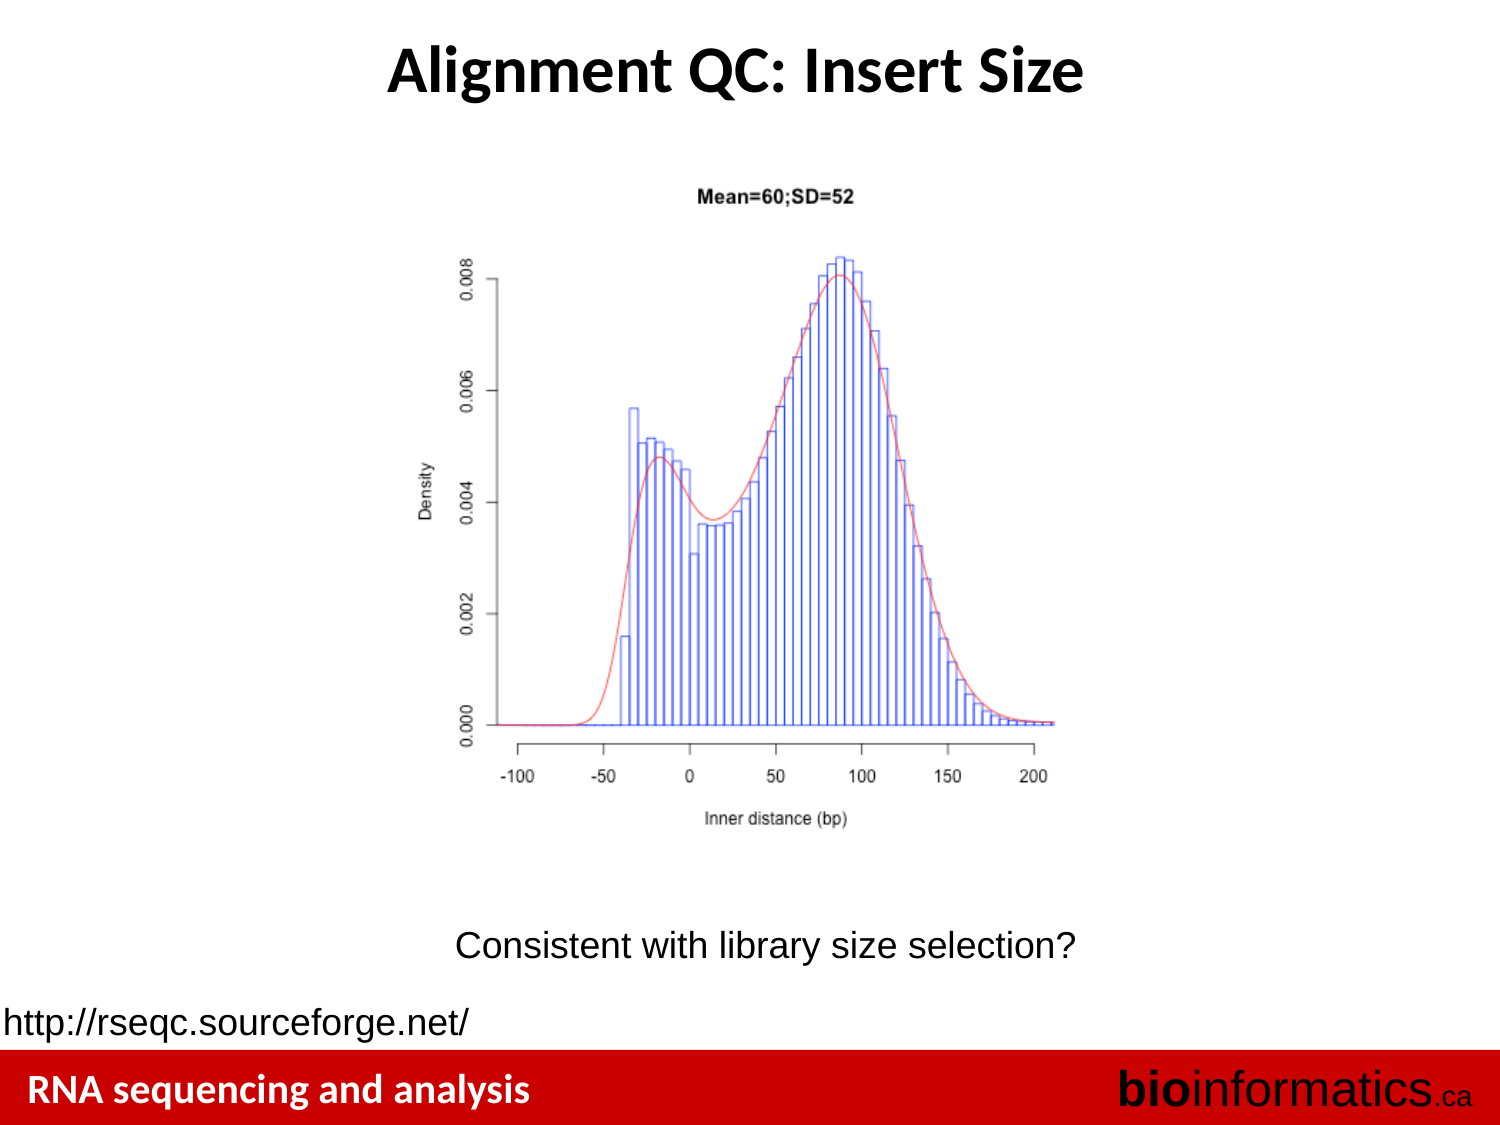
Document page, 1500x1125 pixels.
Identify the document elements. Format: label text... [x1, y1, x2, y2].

text_box http://rseqc.sourceforge.net/ [0, 994, 485, 1052]
title Alignment QC: Insert Size [11, 0, 1462, 170]
text_box Consistent with library size selection? [440, 917, 1092, 975]
picture [413, 153, 1098, 851]
